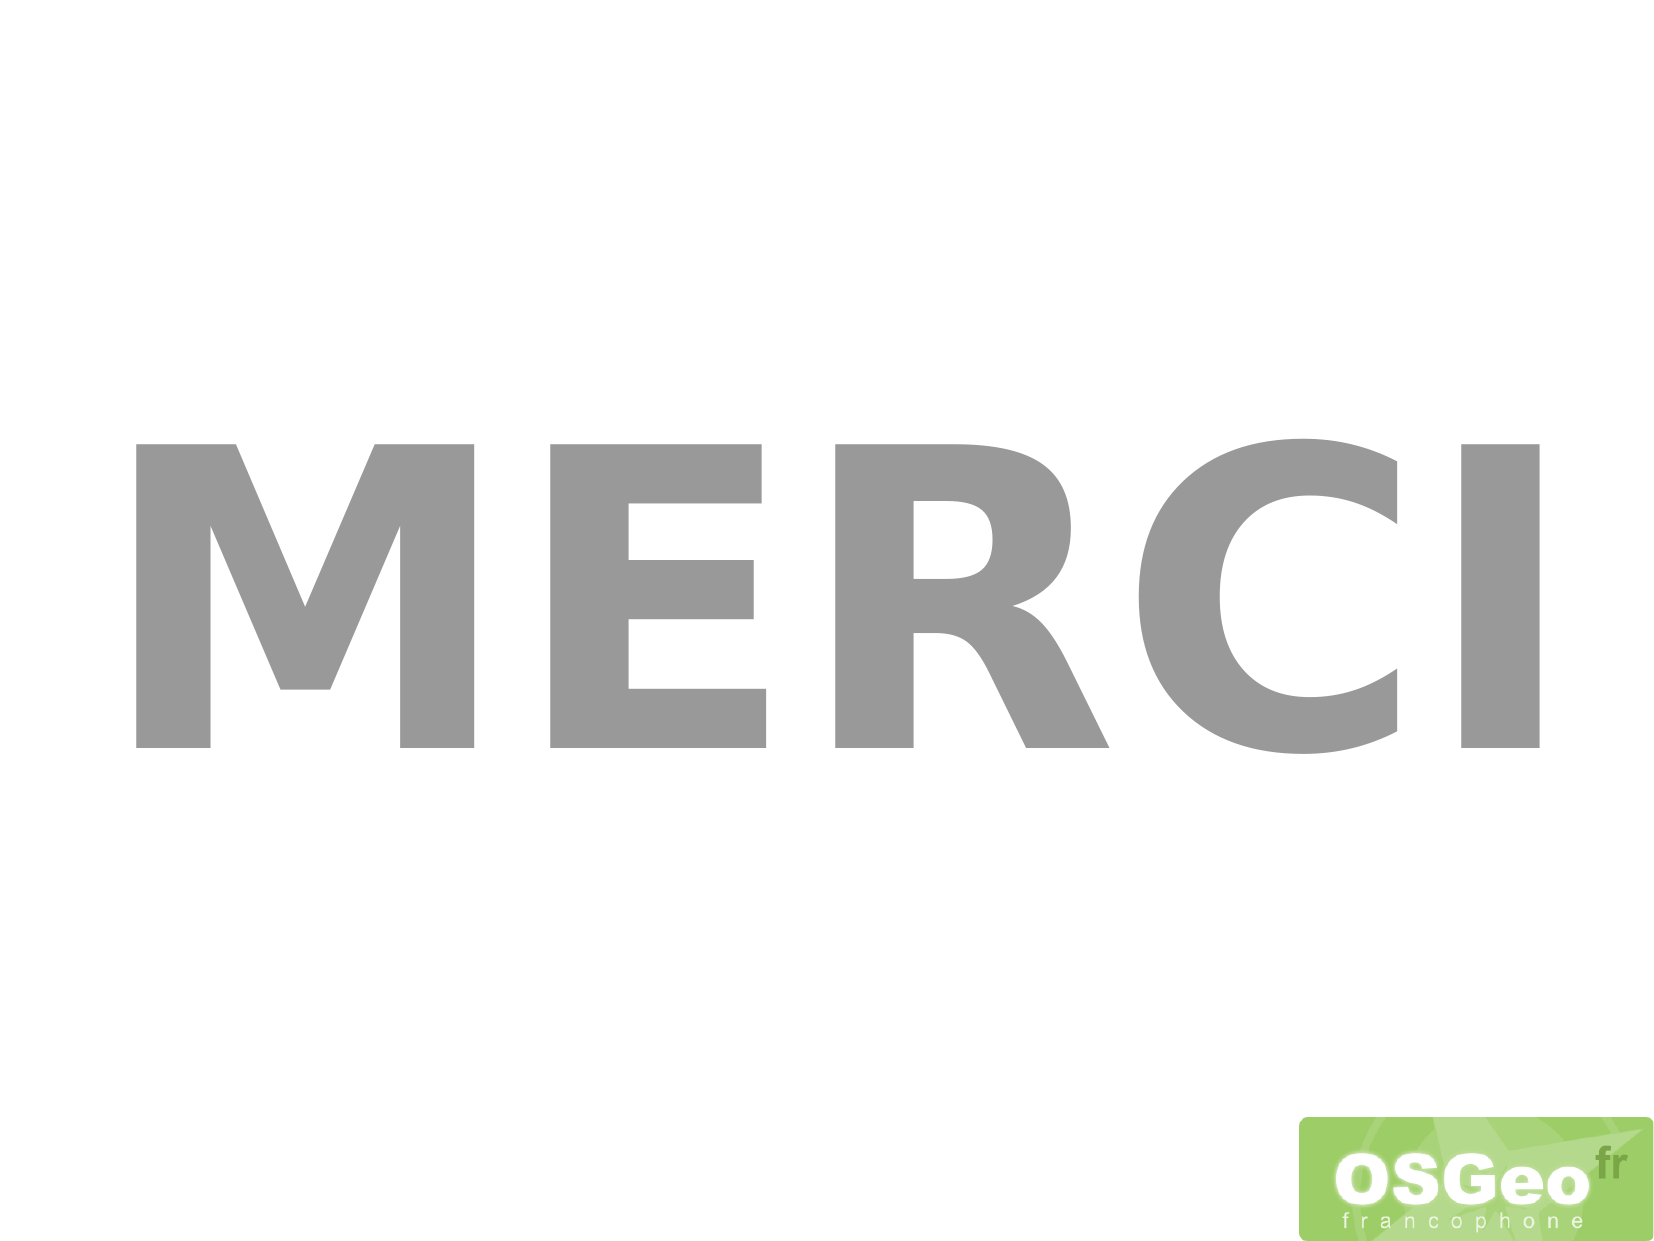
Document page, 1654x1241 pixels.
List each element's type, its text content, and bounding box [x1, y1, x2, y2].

picture [1299, 1117, 1654, 1241]
text_box MERCI [83, 354, 1595, 855]
